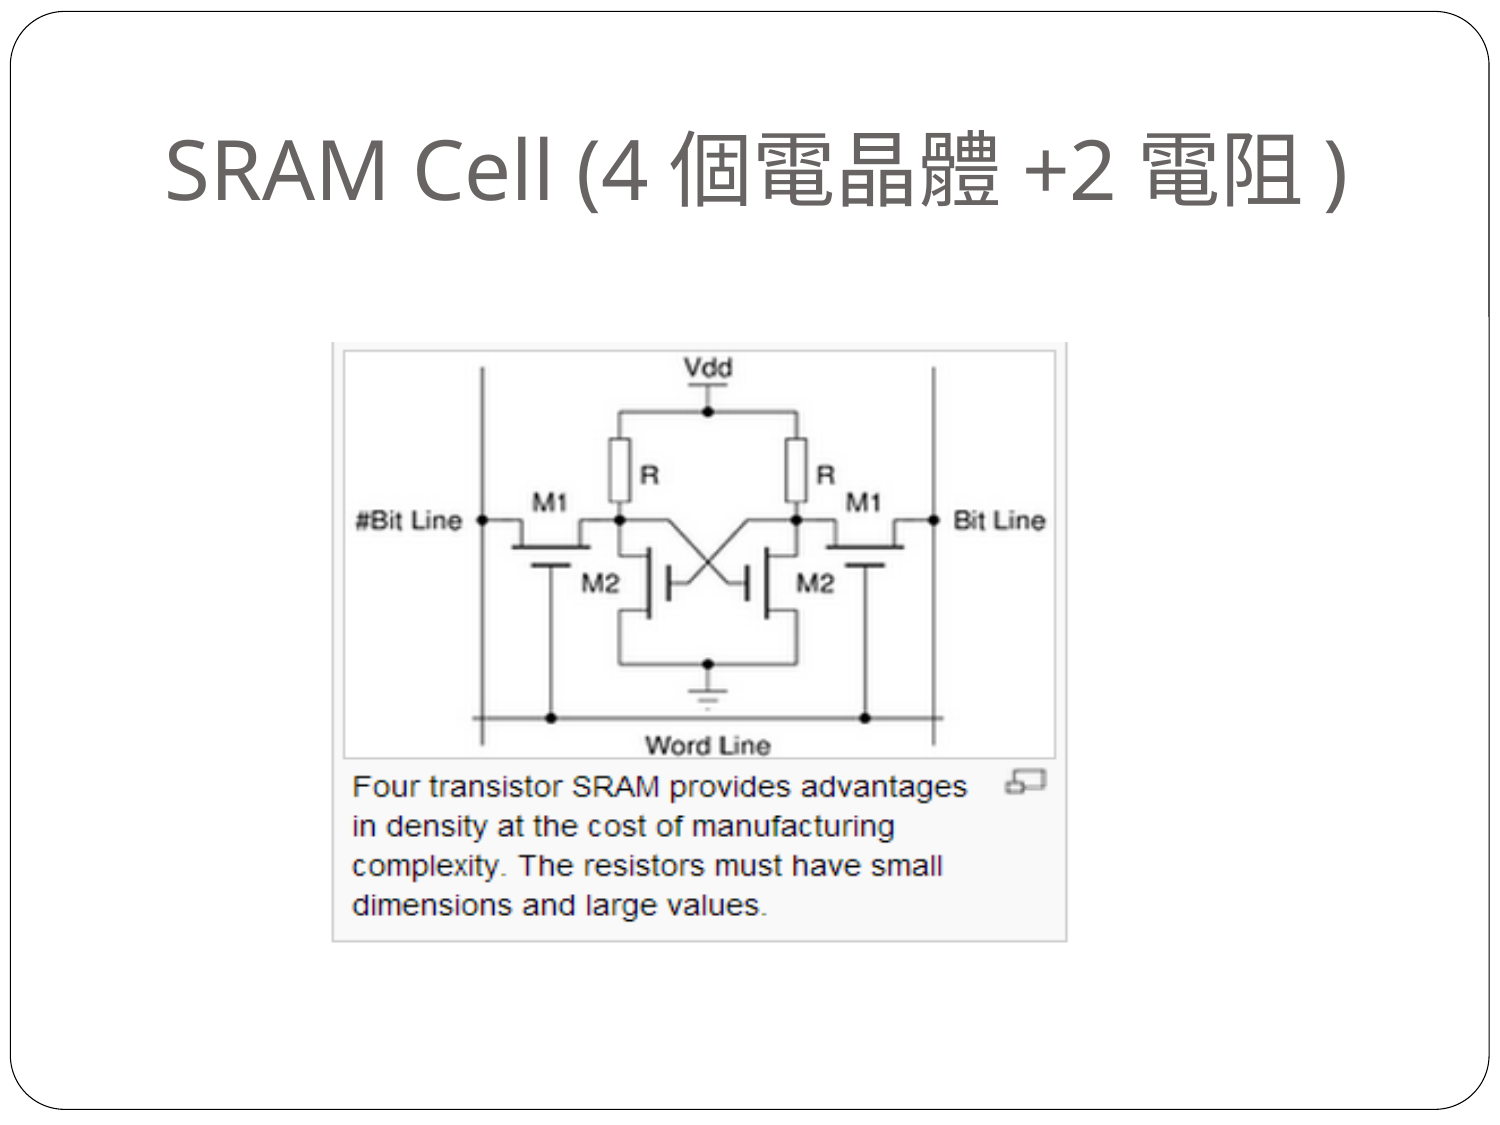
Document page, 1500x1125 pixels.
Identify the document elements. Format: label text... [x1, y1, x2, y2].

picture [330, 342, 1075, 945]
title SRAM Cell (4個電晶體+2電阻) [150, 9, 1426, 233]
